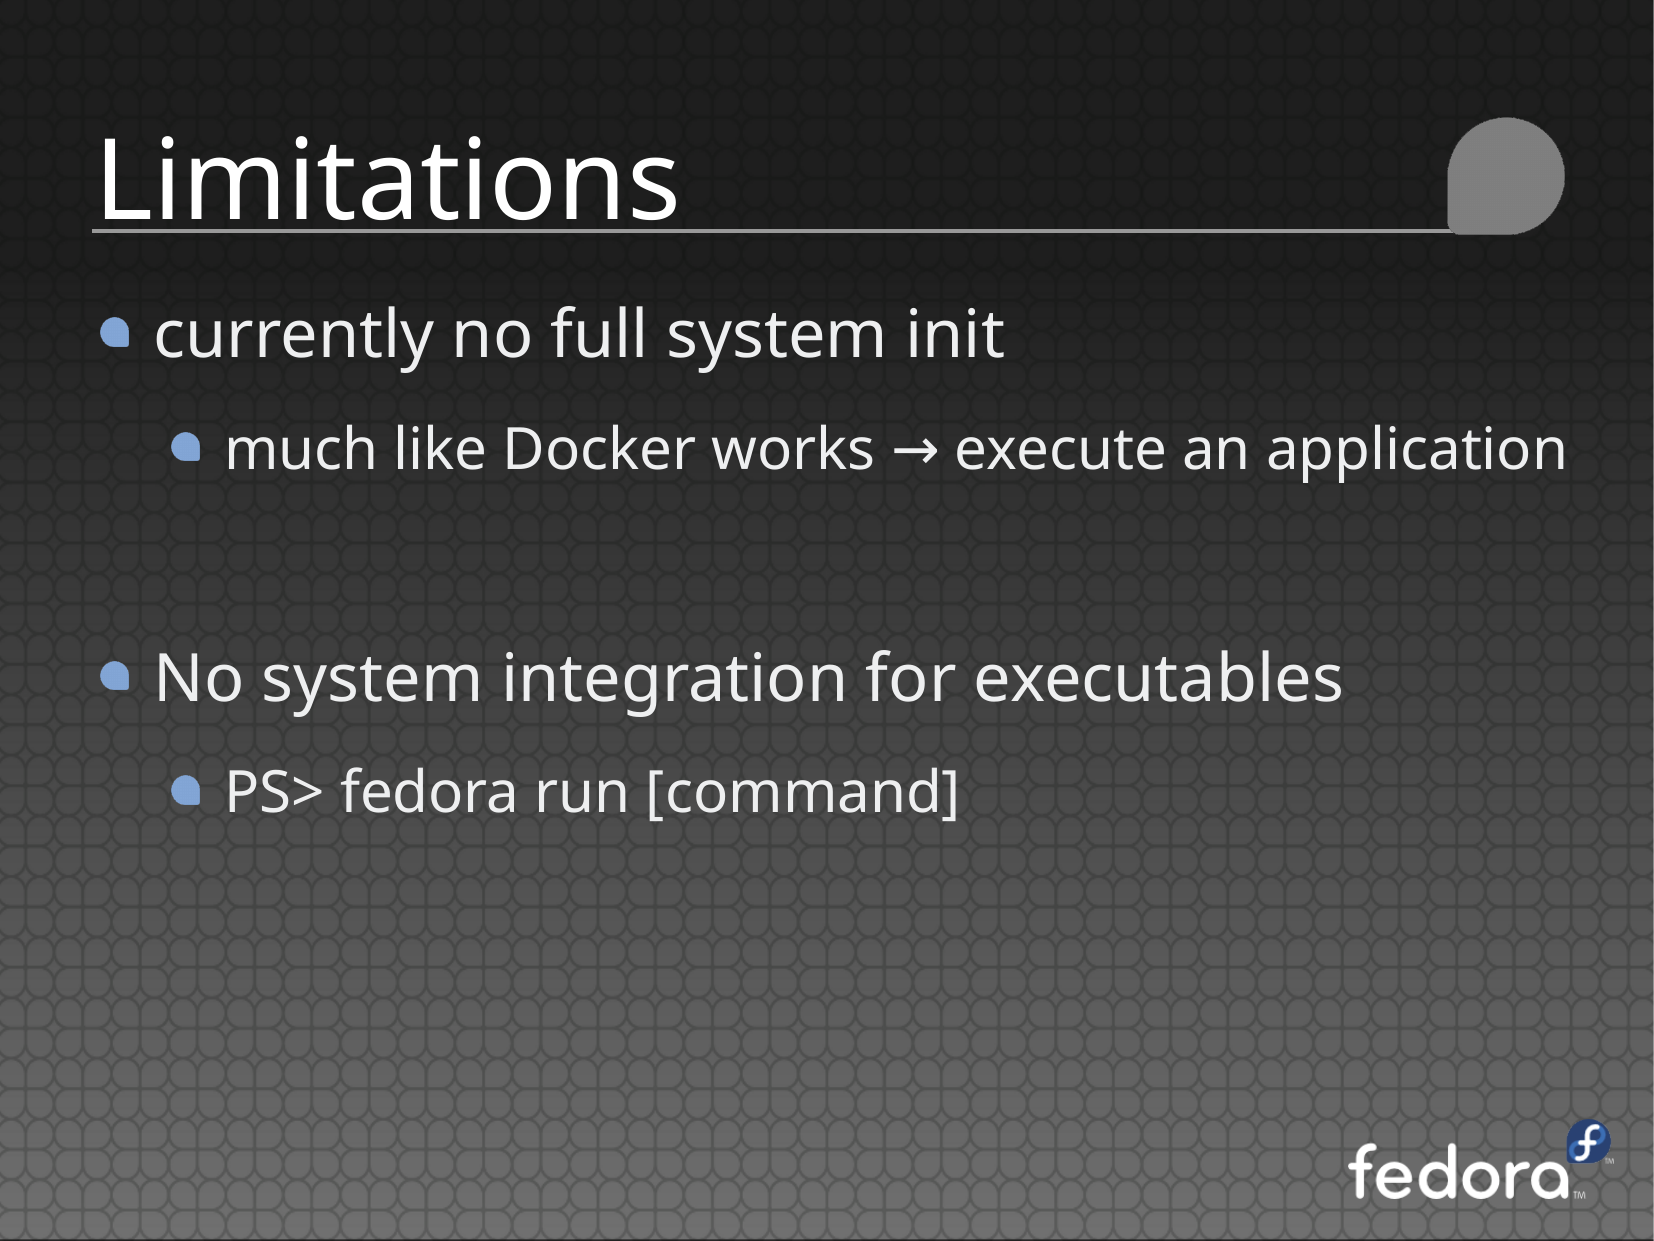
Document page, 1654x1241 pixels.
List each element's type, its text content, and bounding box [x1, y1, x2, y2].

picture [0, 0, 1654, 1241]
list currently no full system init much like Docker works → execute an application No system integration for executables PS> fedora run [command] [82, 286, 1571, 1091]
title Limitations [94, 100, 1426, 251]
